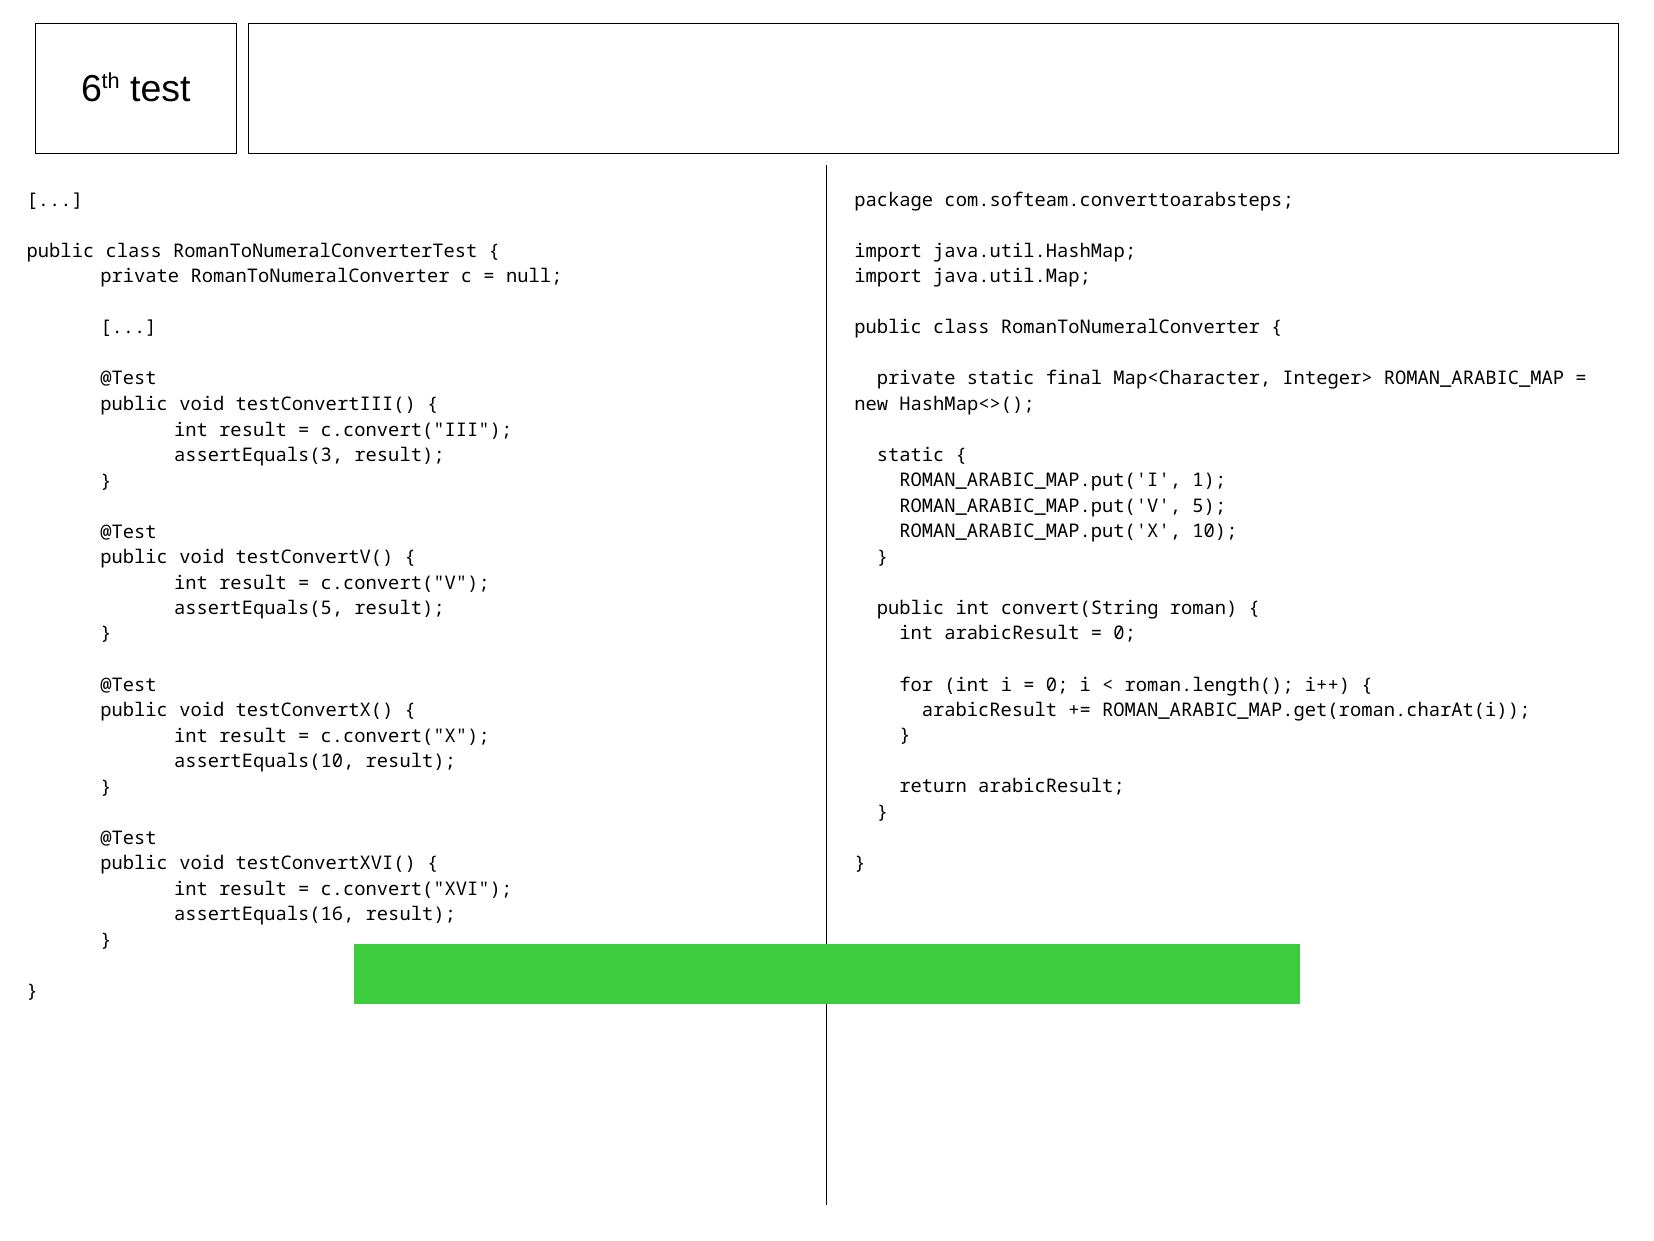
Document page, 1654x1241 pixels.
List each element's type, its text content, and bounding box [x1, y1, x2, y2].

text_box 6th test [35, 23, 237, 154]
text_box [354, 944, 1300, 1004]
text_box package com.softeam.converttoarabsteps; import java.util.HashMap; import java.util.Map; public class RomanToNumeralConverter { private static final Map<Character, Integer> ROMAN_ARABIC_MAP = new HashMap<>(); static { ROMAN_ARABIC_MAP.put('I', 1); ROMAN_ARABIC_MAP.put('V', 5); ROMAN_ARABIC_MAP.put('X', 10); } public int convert(String roman) { int arabicResult = 0; for (int i = 0; i < roman.length(); i++) { arabicResult += ROMAN_ARABIC_MAP.get(roman.charAt(i)); } return arabicResult; } } [839, 178, 1620, 811]
text_box [...] public class RomanToNumeralConverterTest { private RomanToNumeralConverter c = null; [...] @Test public void testConvertIII() { int result = c.convert("III"); assertEquals(3, result); } @Test public void testConvertV() { int result = c.convert("V"); assertEquals(5, result); } @Test public void testConvertX() { int result = c.convert("X"); assertEquals(10, result); } @Test public void testConvertXVI() { int result = c.convert("XVI"); assertEquals(16, result); } } [11, 178, 792, 1119]
